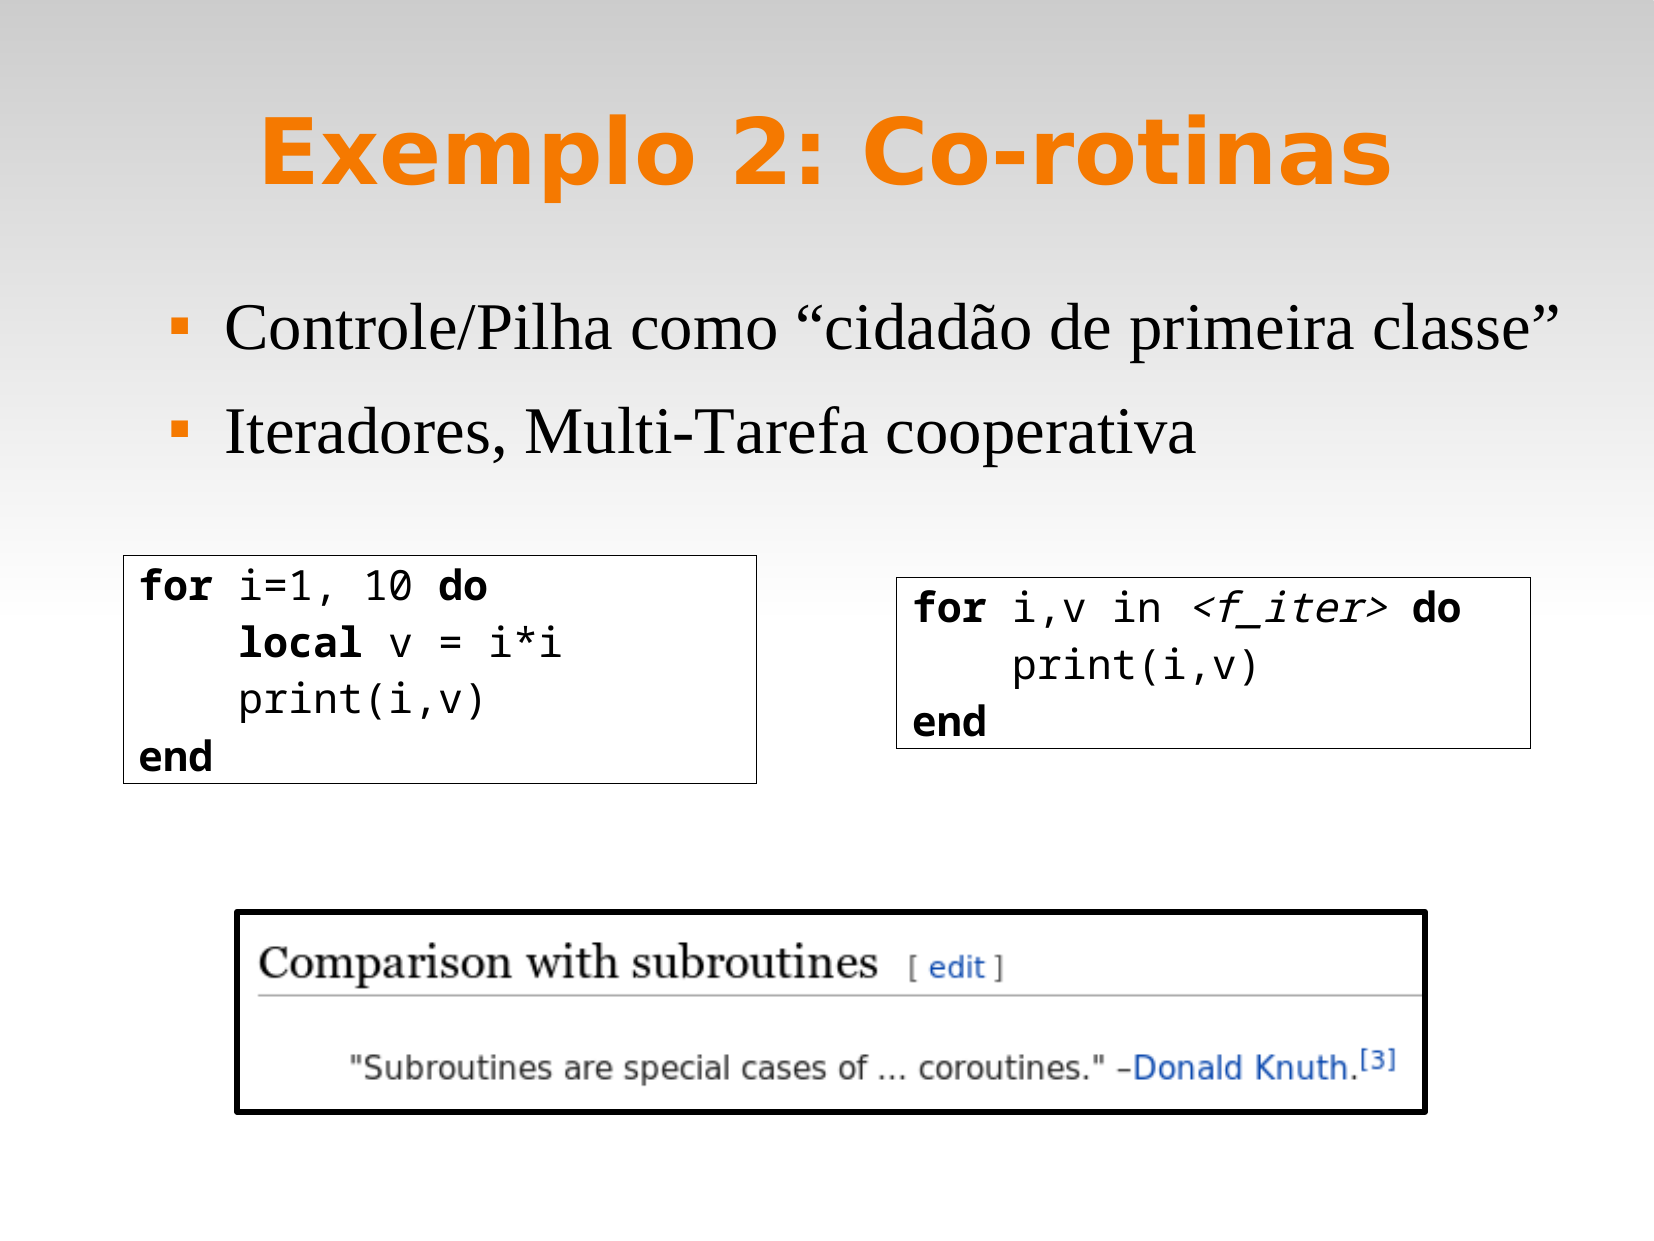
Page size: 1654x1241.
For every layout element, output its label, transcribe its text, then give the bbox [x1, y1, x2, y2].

title Exemplo 2: Co-rotinas [82, 49, 1571, 257]
text_box for i=1, 10 do local v = i*i print(i,v) end [123, 570, 757, 769]
picture [240, 914, 1422, 1109]
list Controle/Pilha como “cidadão de primeira classe” Iteradores, Multi-Tarefa cooperativa [82, 290, 1571, 1109]
text_box for i,v in <f_iter> do print(i,v) end [896, 585, 1531, 741]
